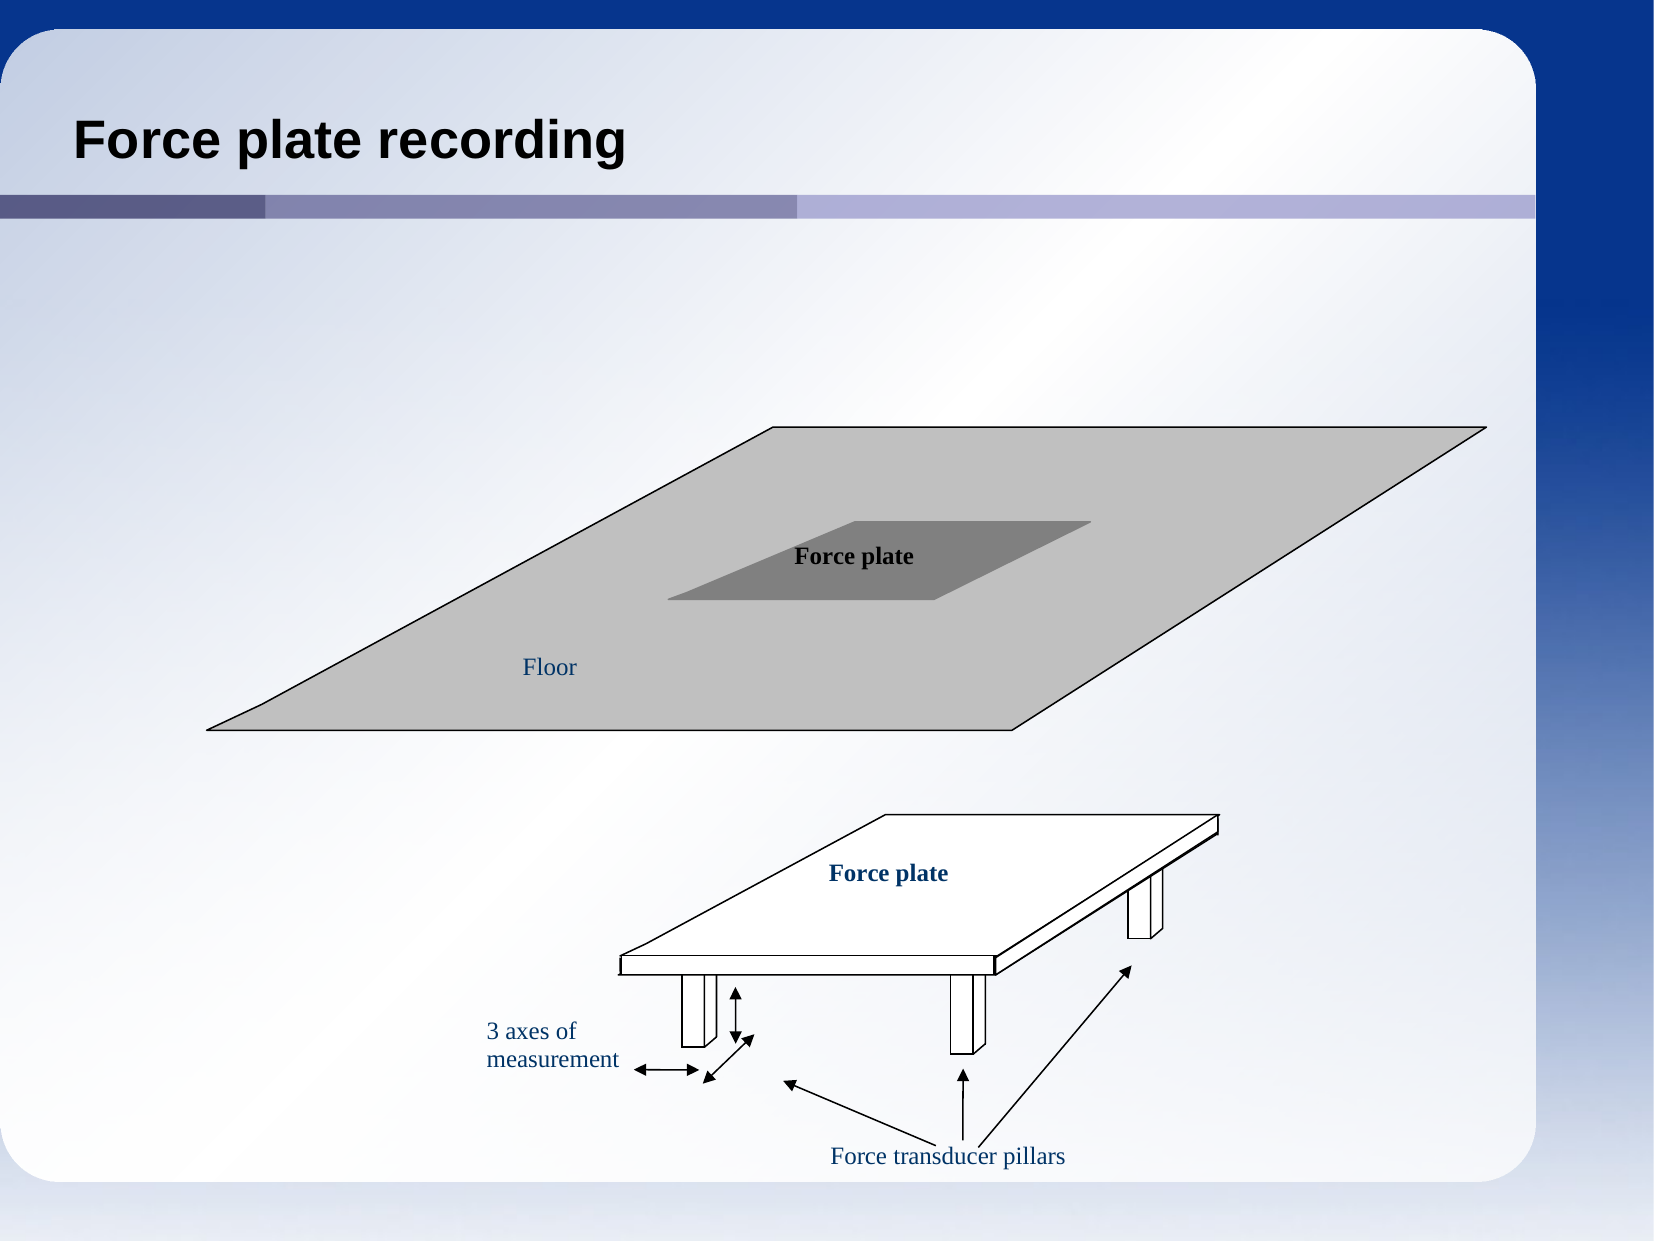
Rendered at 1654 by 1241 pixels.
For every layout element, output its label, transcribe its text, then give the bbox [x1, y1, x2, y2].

text_box Force transducer pillars [815, 1134, 1159, 1188]
text_box [620, 814, 1220, 1055]
text_box 3 axes of measurement [471, 1009, 665, 1112]
text_box Force plate [779, 535, 982, 589]
text_box Force plate [814, 851, 1016, 906]
text_box Floor [507, 645, 665, 698]
title Force plate recording [59, 78, 810, 178]
picture [0, 0, 1654, 1241]
text_box [206, 427, 1487, 731]
